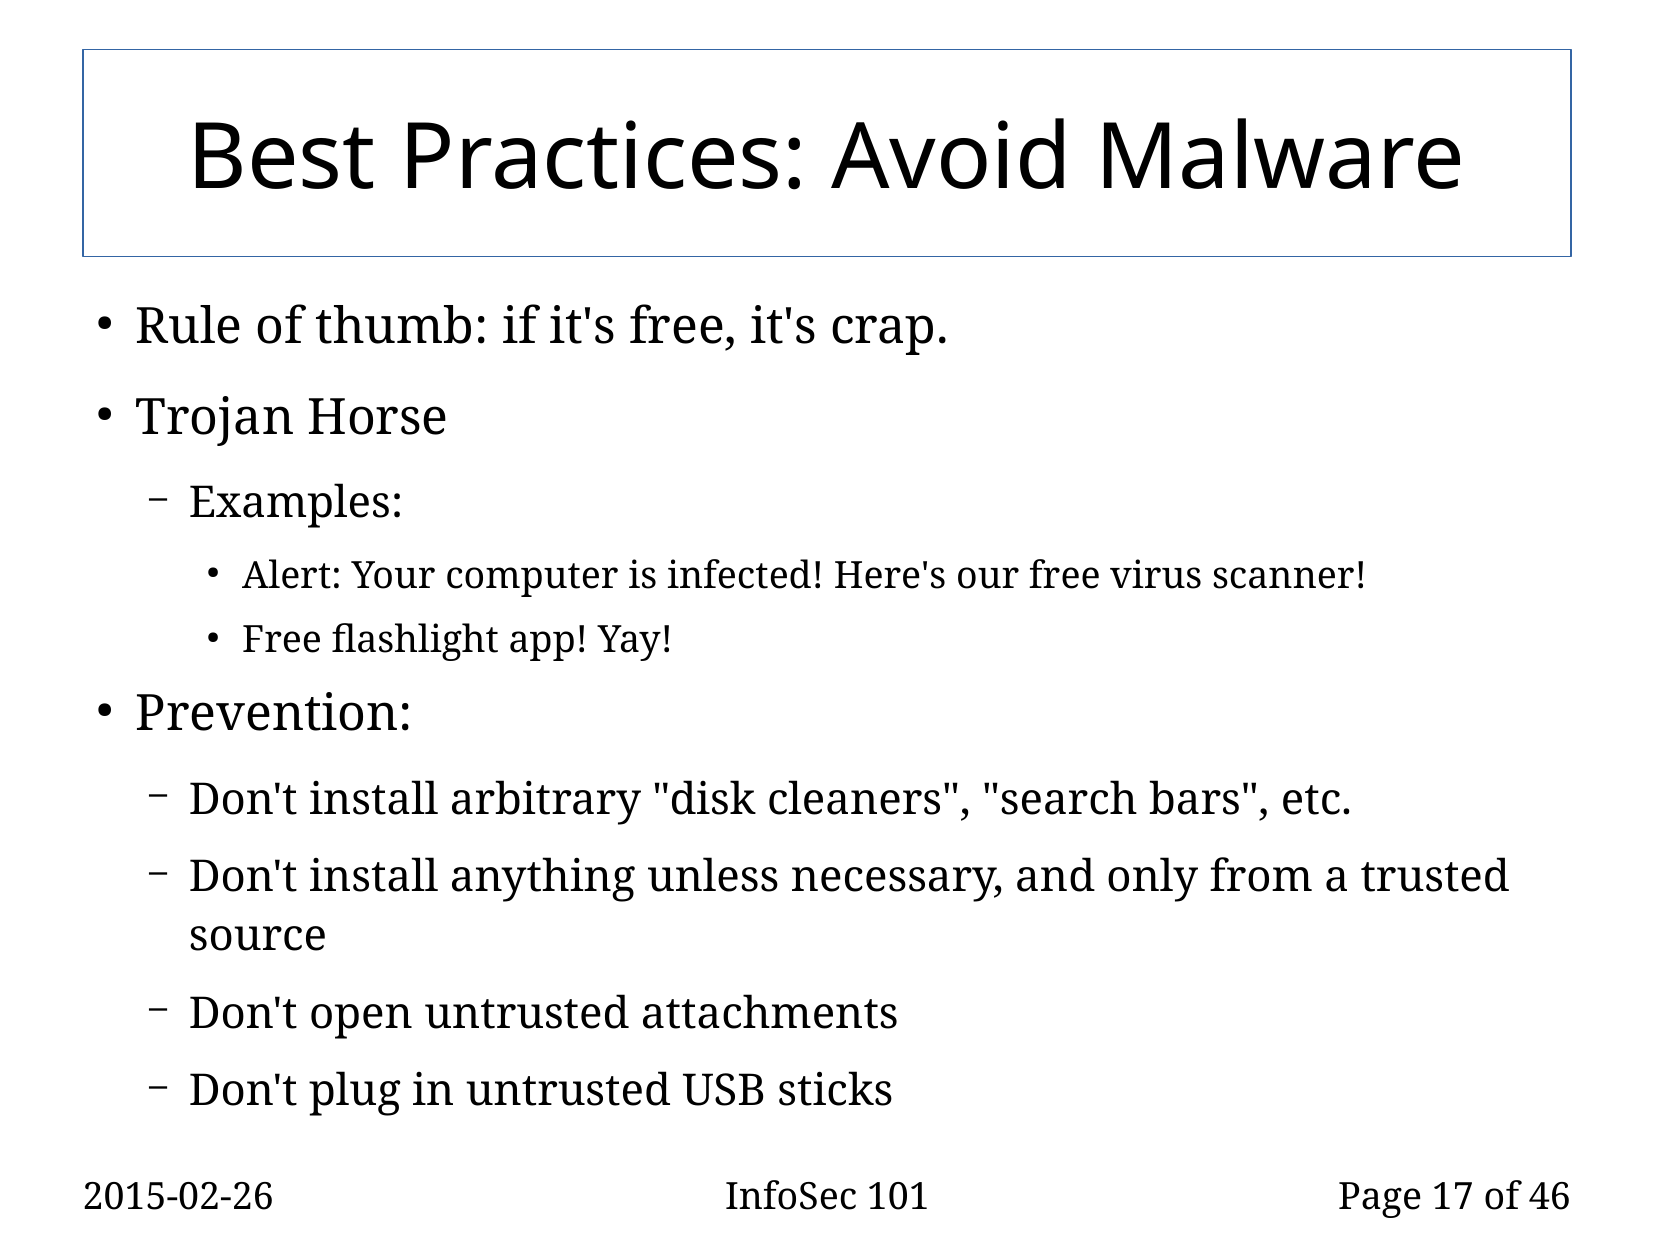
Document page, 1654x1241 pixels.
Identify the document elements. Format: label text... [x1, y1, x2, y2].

title Best Practices: Avoid Malware [82, 49, 1571, 257]
list Rule of thumb: if it's free, it's crap. Trojan Horse Examples: Alert: Your computer is infected! Here's our free virus scanner! Free flashlight app! Yay! Prevention: Don't install arbitrary "disk cleaners", "search bars", etc. Don't install anything unless necessary, and only from a trusted source Don't open untrusted attachments Don't plug in untrusted USB sticks [82, 290, 1571, 1126]
